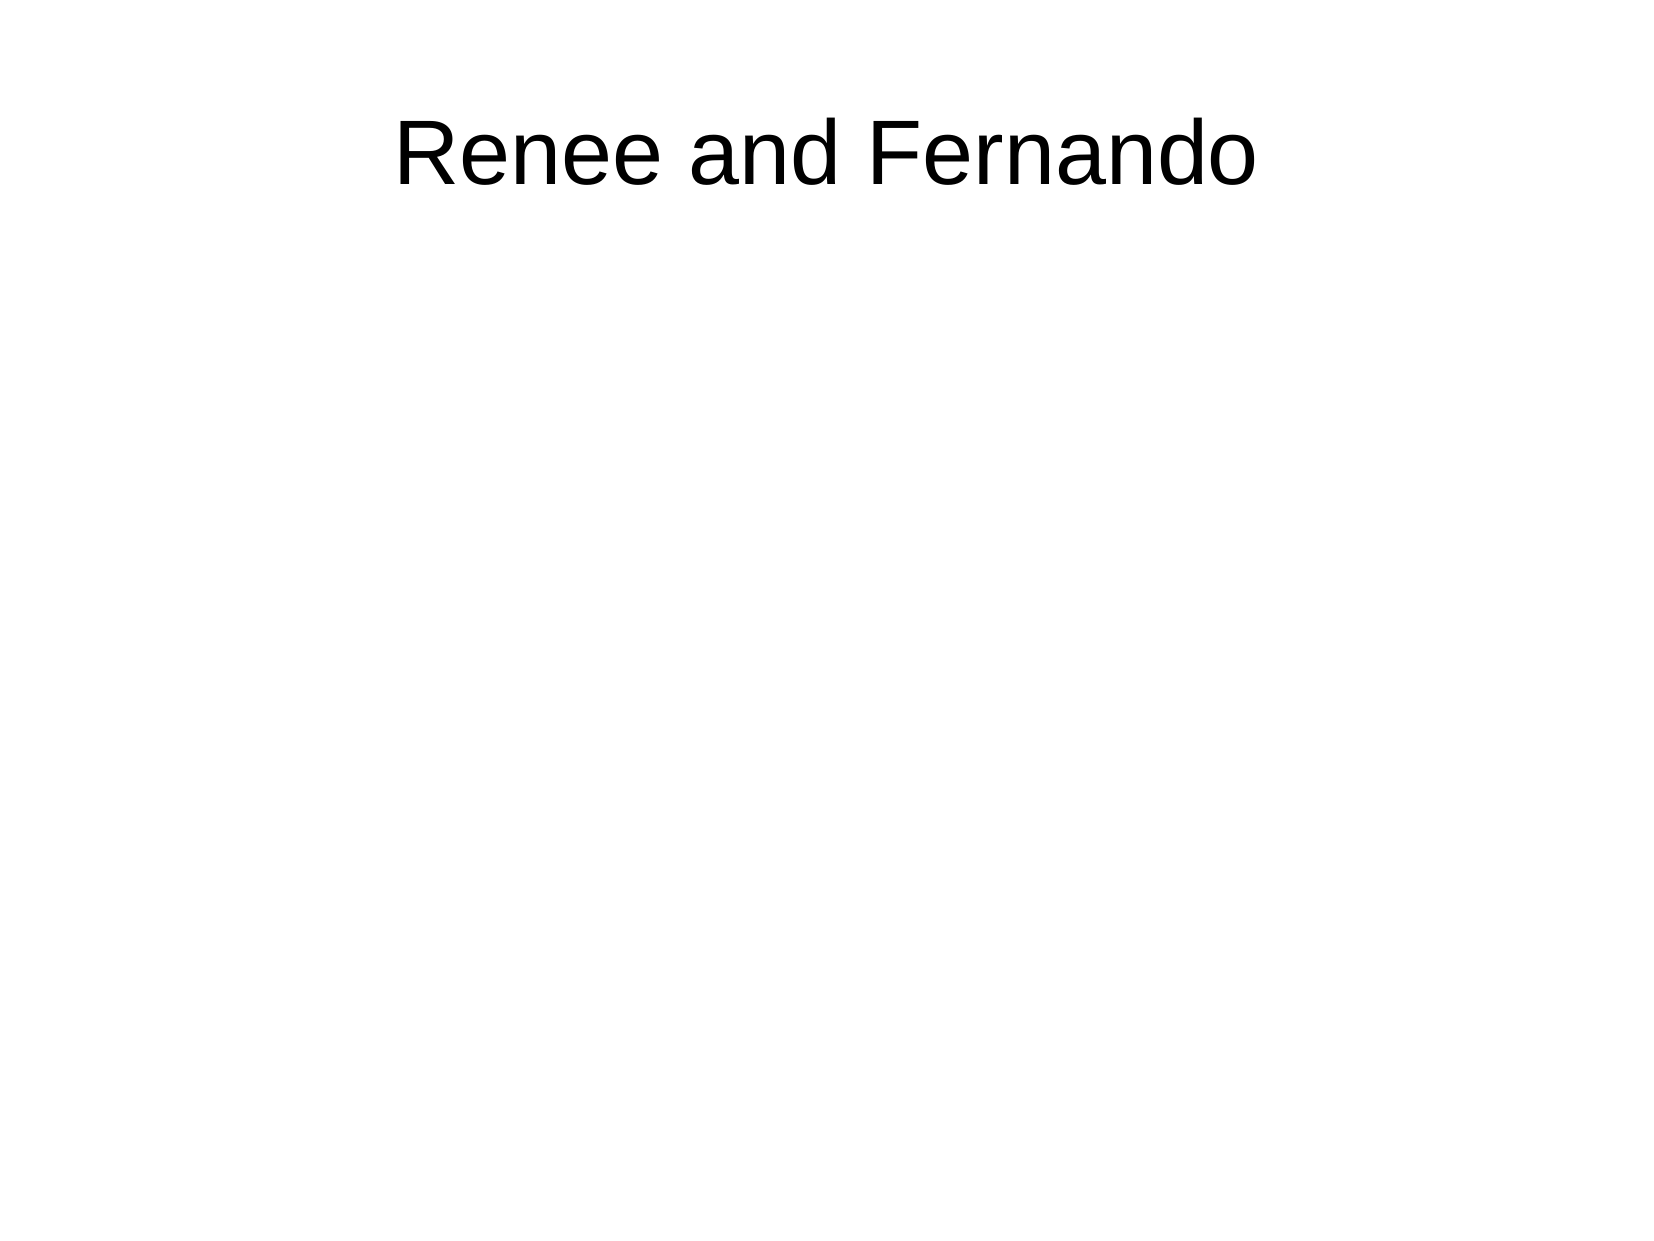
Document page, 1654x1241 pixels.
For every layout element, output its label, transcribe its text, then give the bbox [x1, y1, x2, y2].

title Renee and Fernando [82, 49, 1571, 257]
